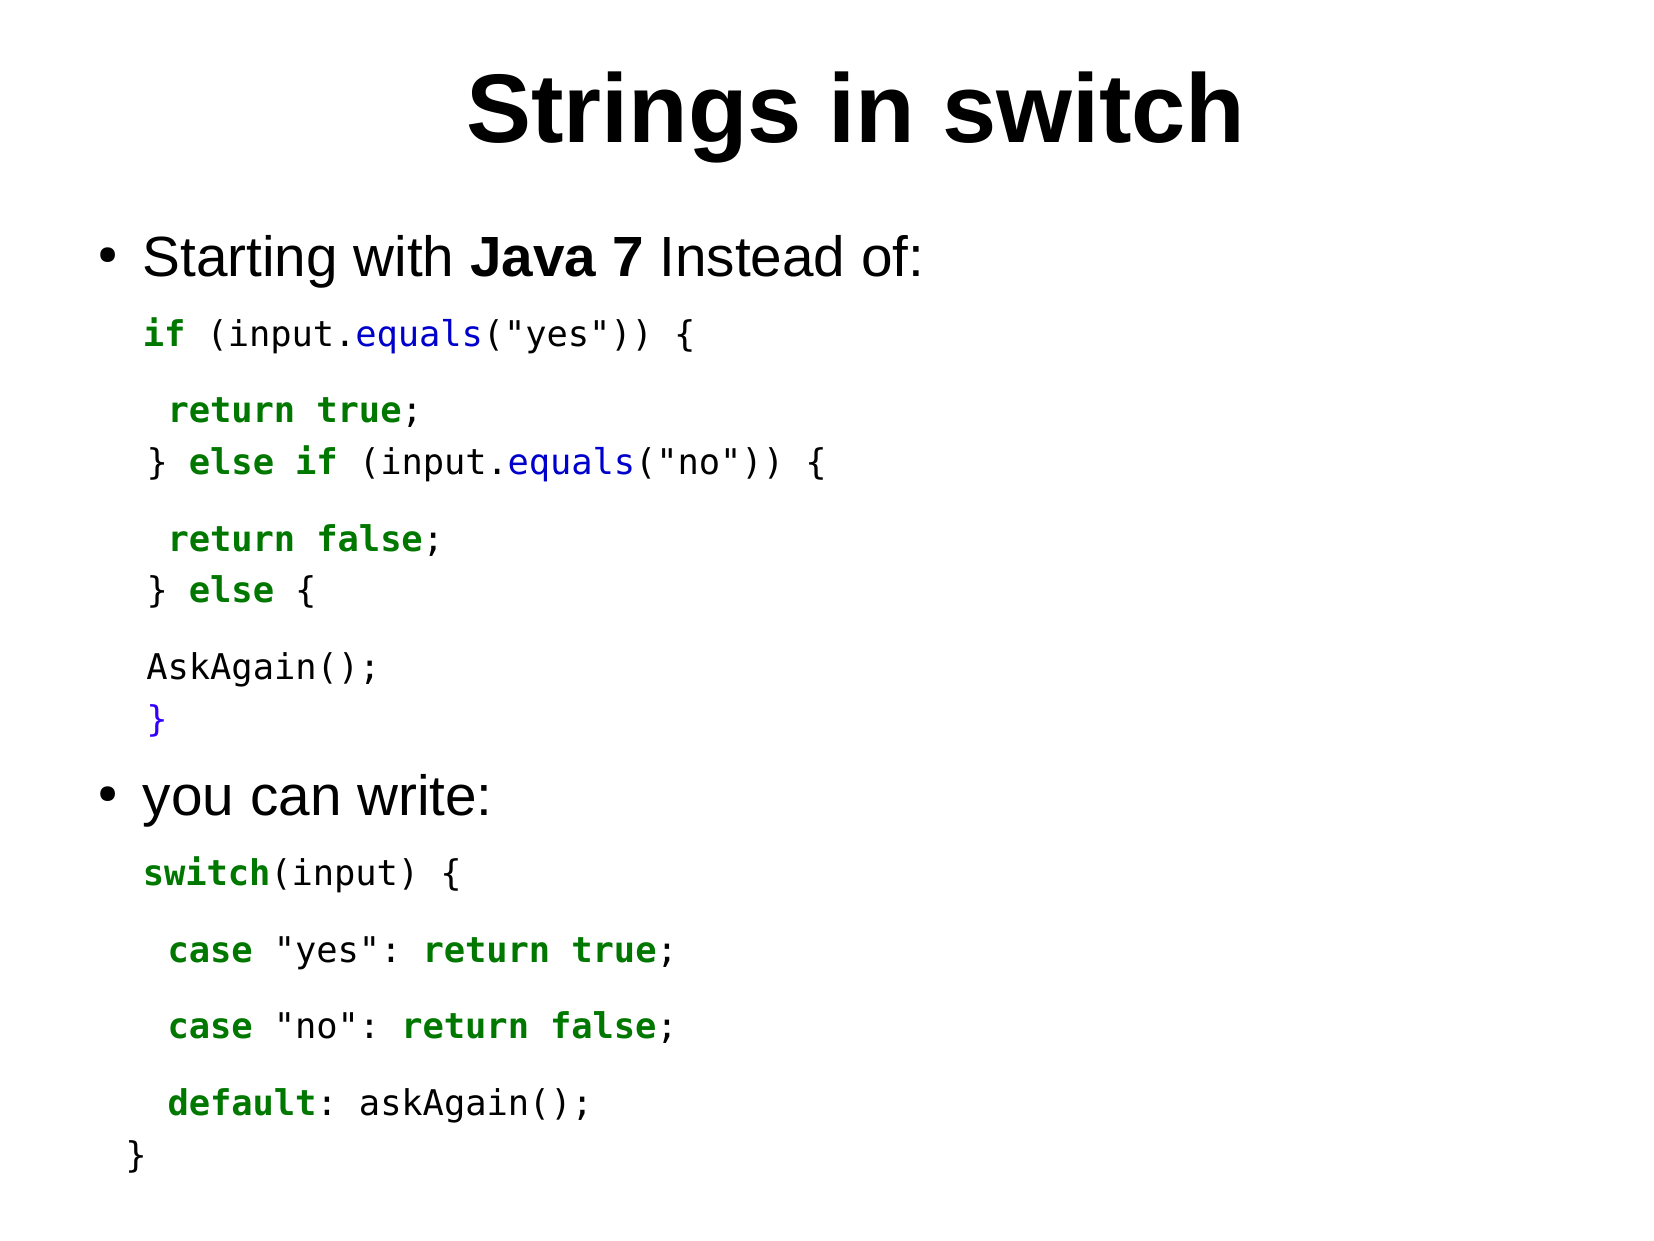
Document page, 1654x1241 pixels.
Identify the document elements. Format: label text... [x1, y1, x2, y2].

list Starting with Java 7 Instead of: if (input.equals("yes")) { return true; } else if (input.equals("no")) { return false; } else { AskAgain(); } you can write: switch(input) { case "yes": return true; case "no": return false; default: askAgain(); } [82, 225, 1538, 1186]
title Strings in switch [82, 39, 1630, 179]
